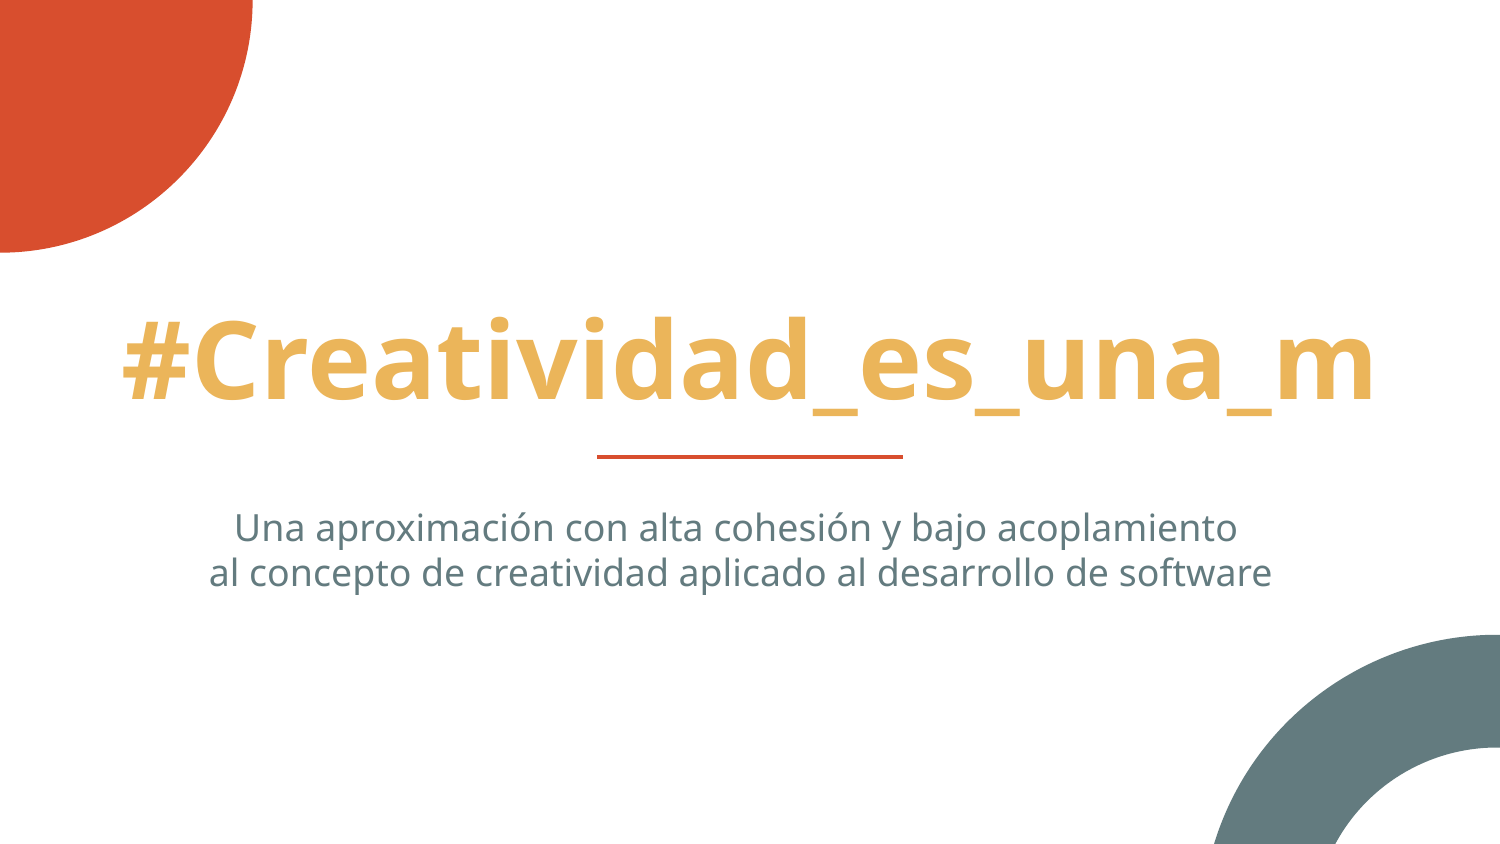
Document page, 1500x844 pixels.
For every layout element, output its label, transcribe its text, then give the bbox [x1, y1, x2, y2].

title #Creatividad_es_una_m [21, 278, 1479, 434]
text_box [597, 455, 903, 459]
subtitle Una aproximación con alta cohesión y bajo acoplamiento al concepto de creatividad aplicado al desarrollo de software [180, 487, 1302, 610]
